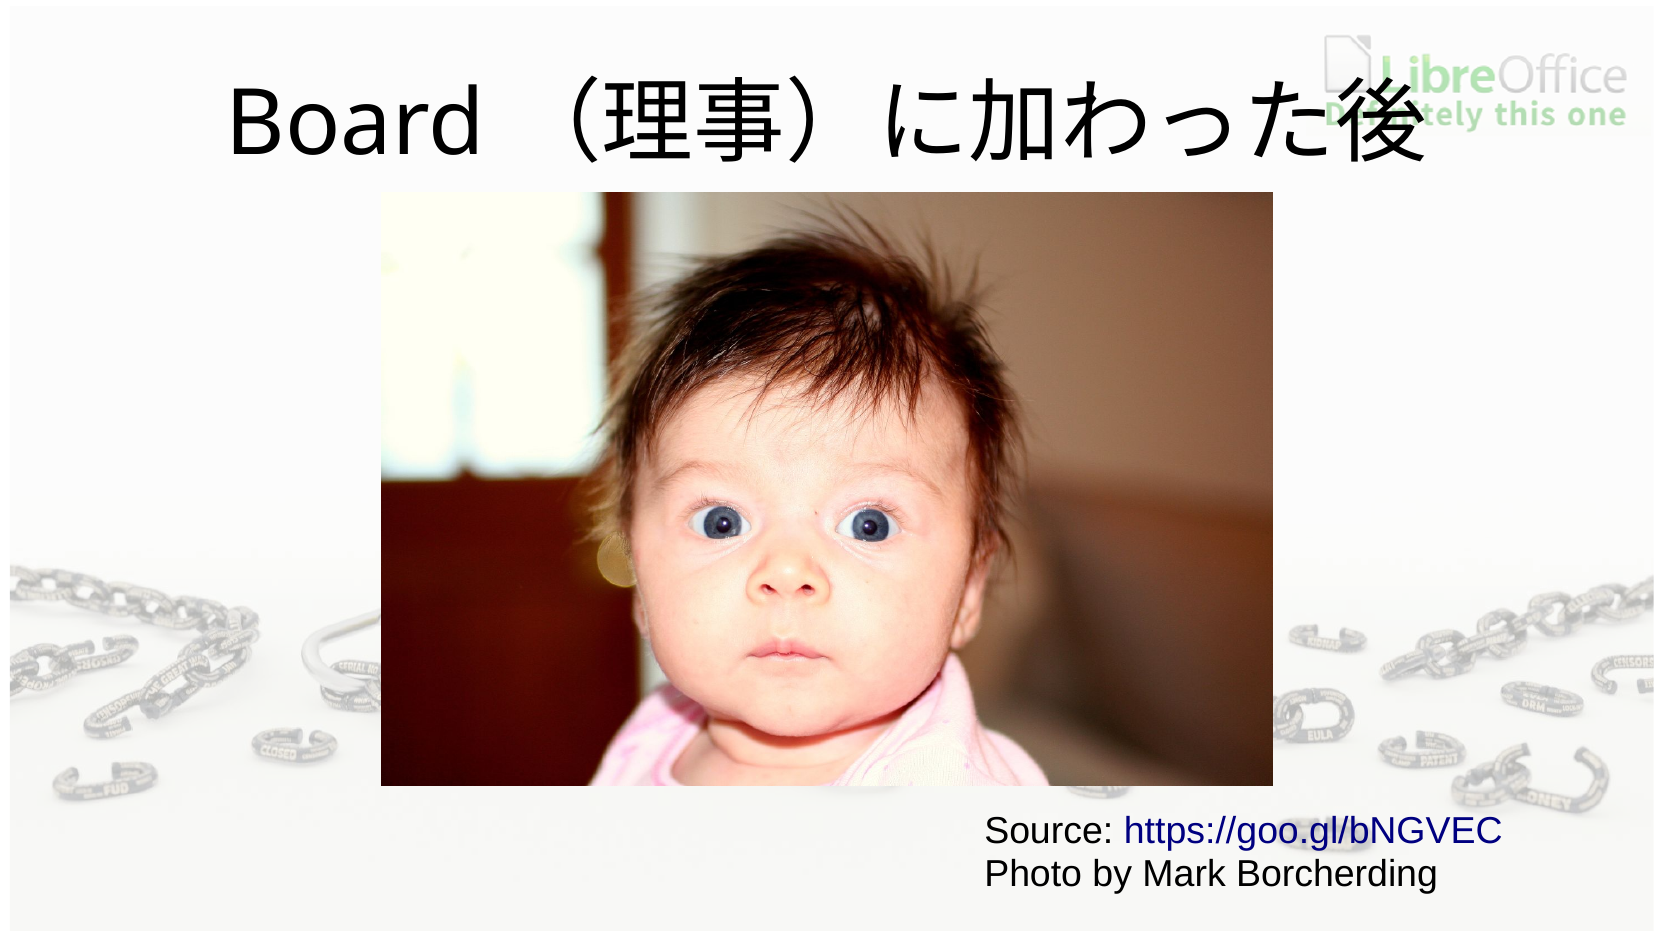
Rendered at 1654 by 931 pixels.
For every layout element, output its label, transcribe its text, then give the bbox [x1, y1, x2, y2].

picture [9, 6, 1654, 931]
text_box Source: https://goo.gl/bNGVEC Photo by Mark Borcherding [969, 802, 1573, 902]
title Board（理事）に加わった後 [82, 37, 1571, 193]
